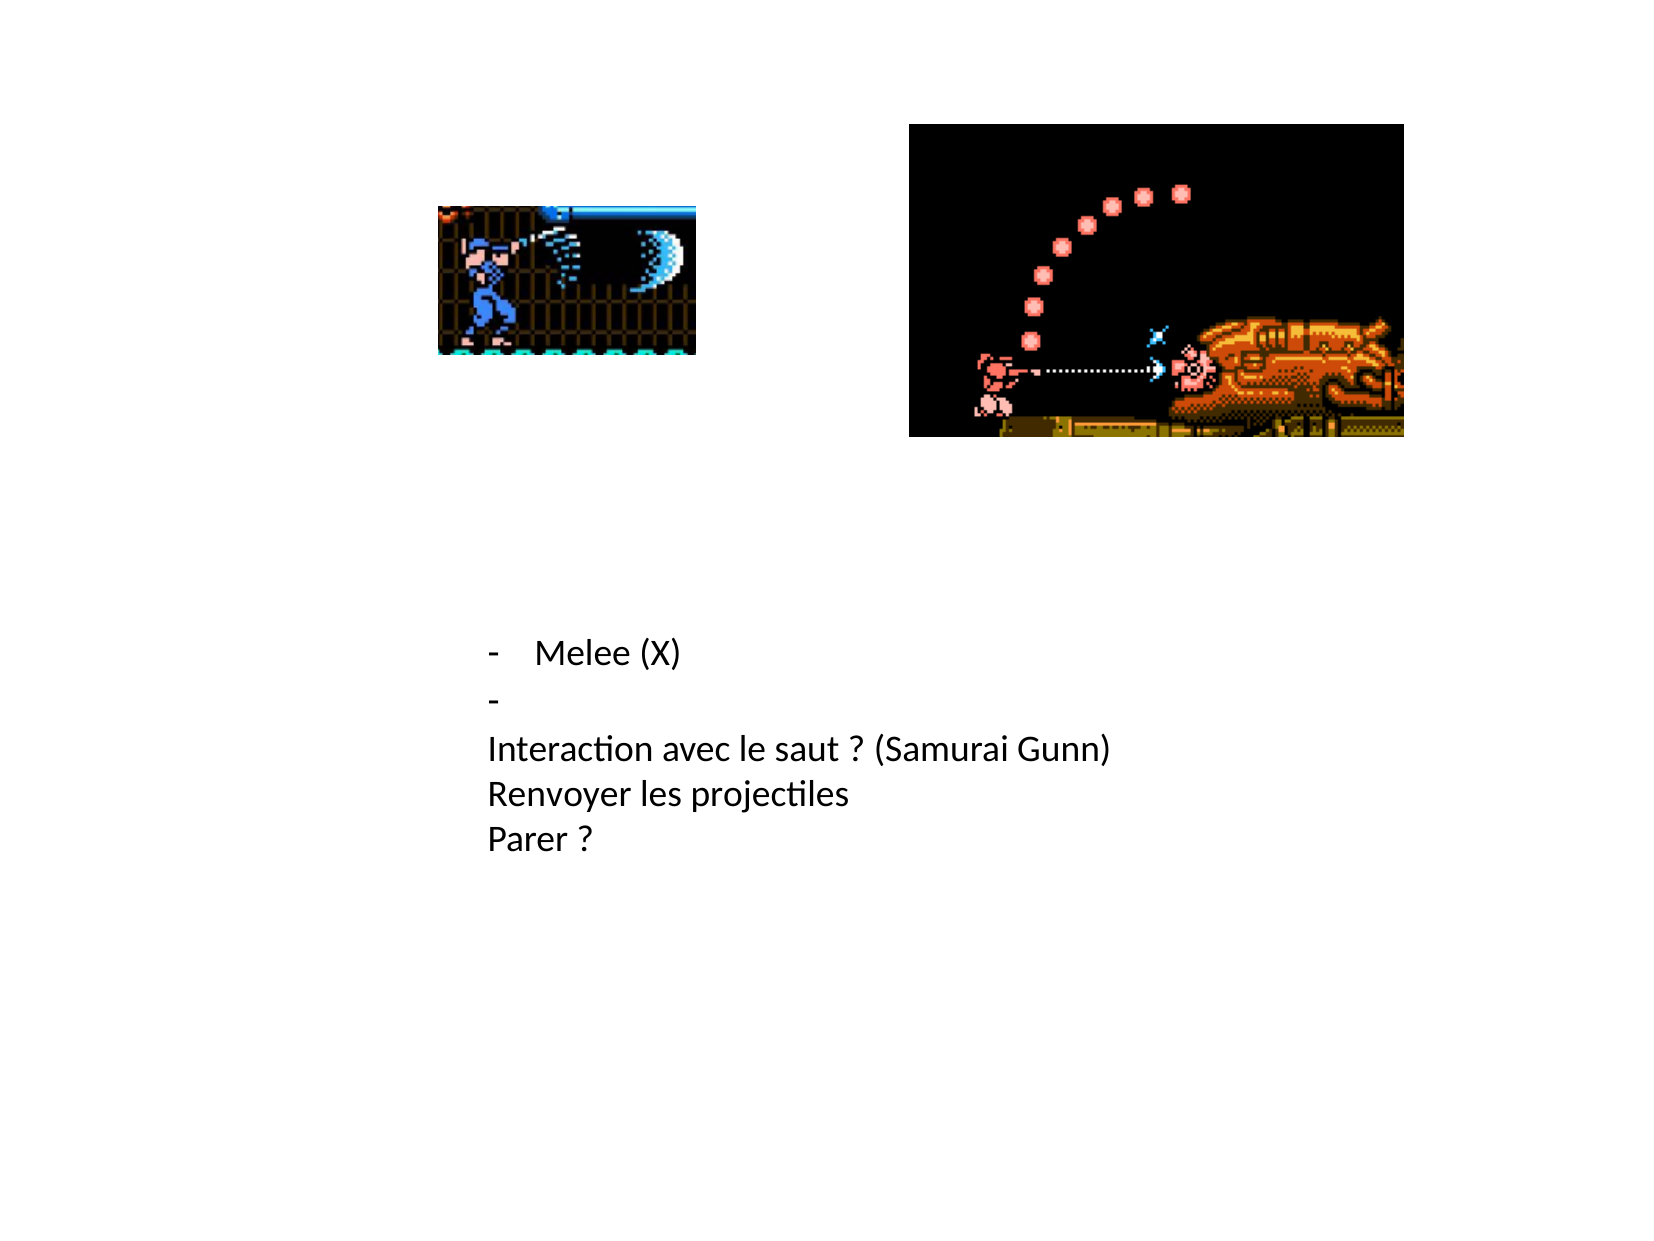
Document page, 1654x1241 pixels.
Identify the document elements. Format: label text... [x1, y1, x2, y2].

picture [438, 206, 696, 355]
text_box Melee (X) Interaction avec le saut ? (Samurai Gunn) Renvoyer les projectiles Parer ? [472, 620, 1371, 861]
picture [909, 124, 1404, 437]
